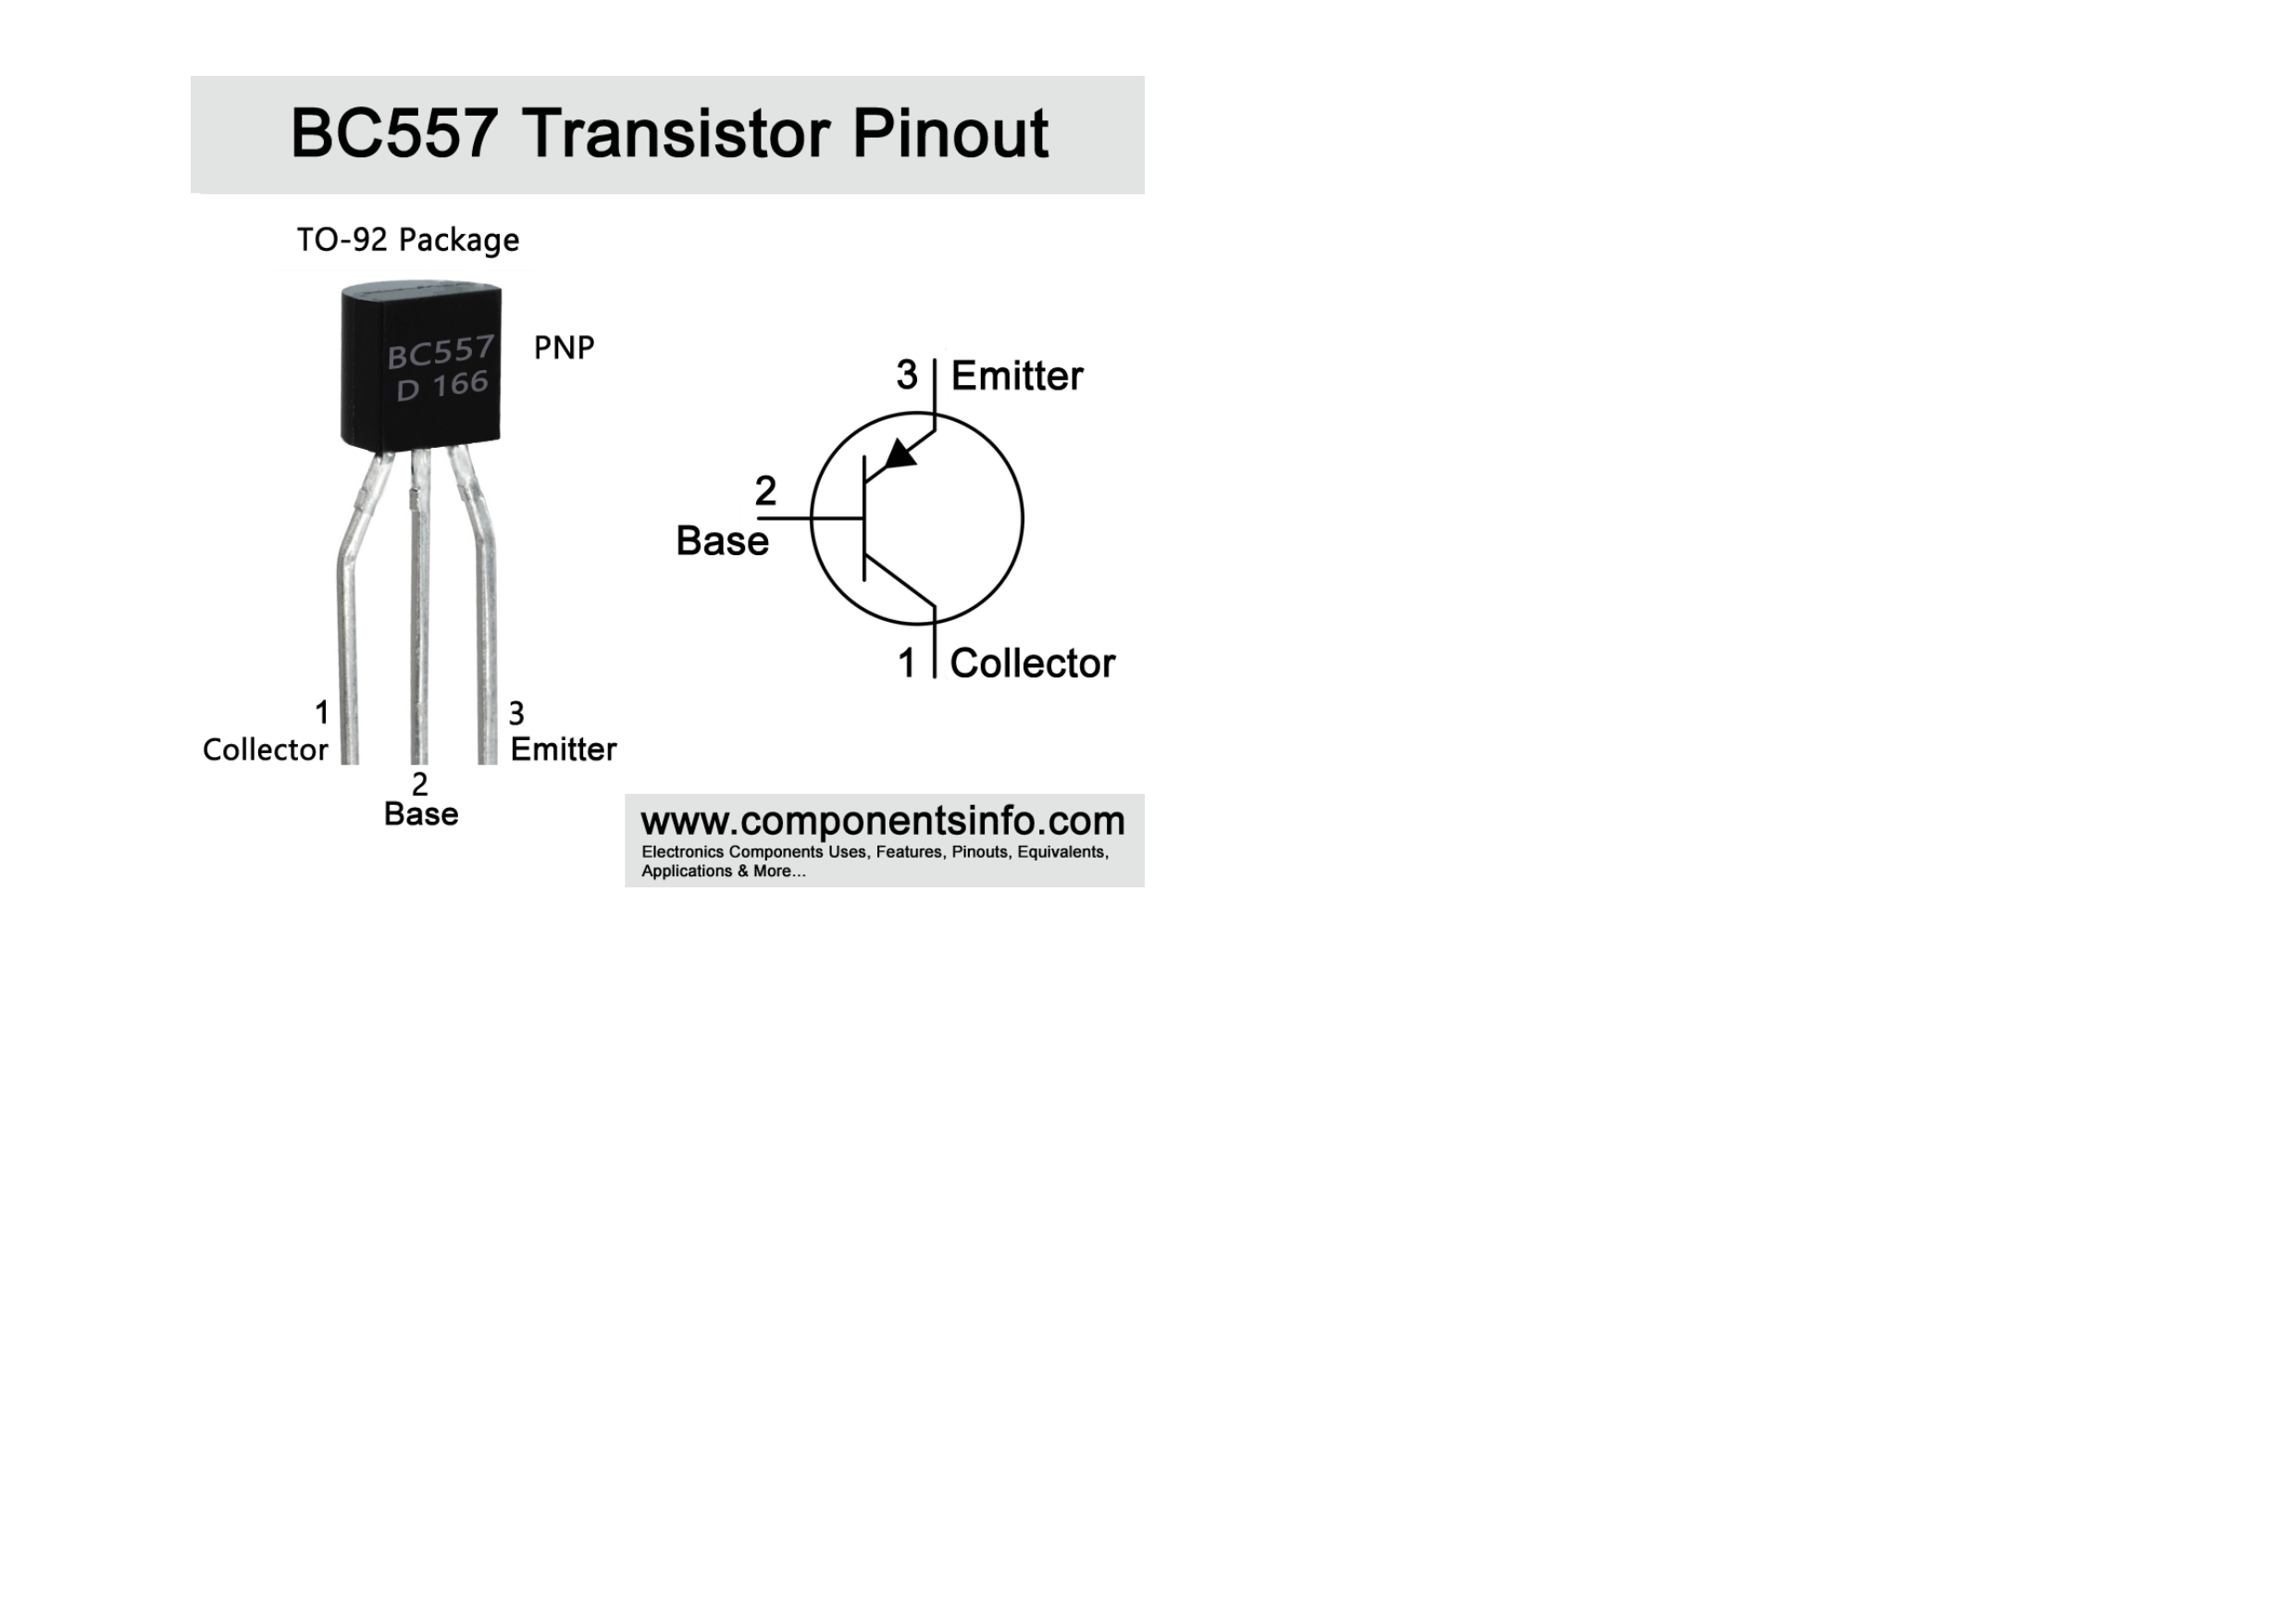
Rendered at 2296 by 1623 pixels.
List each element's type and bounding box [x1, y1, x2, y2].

picture [191, 76, 1145, 887]
